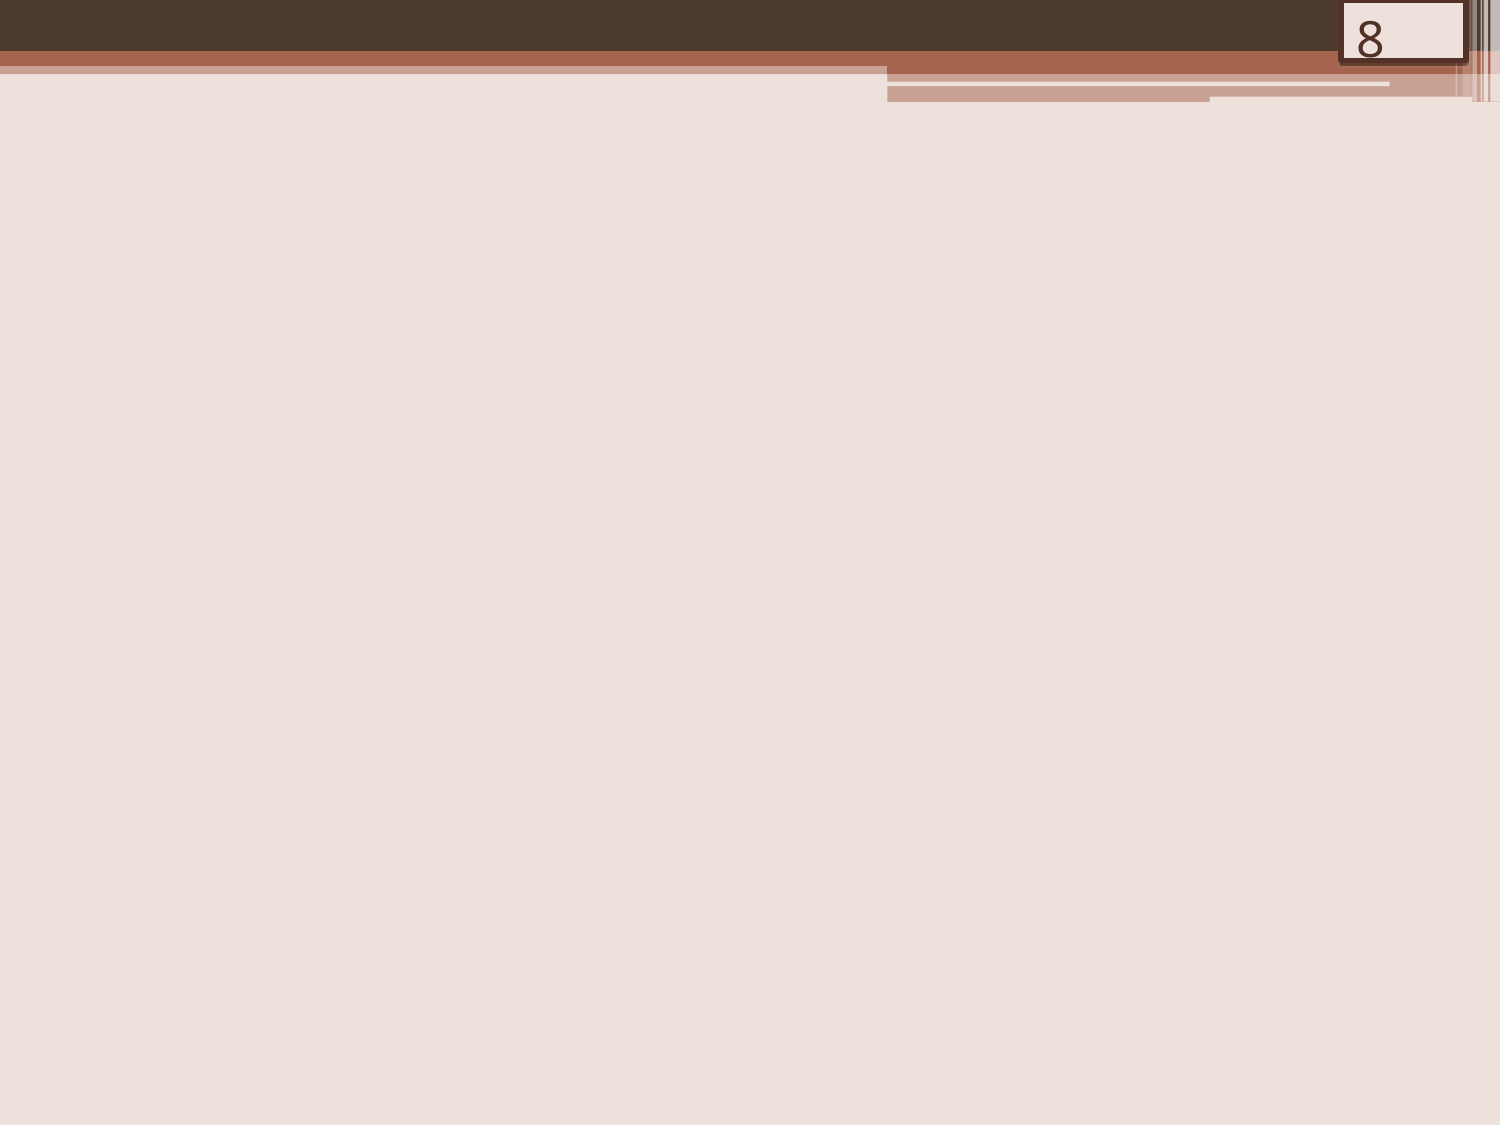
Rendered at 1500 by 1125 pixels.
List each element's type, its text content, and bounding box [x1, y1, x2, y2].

text_box 8 [1341, 0, 1467, 61]
